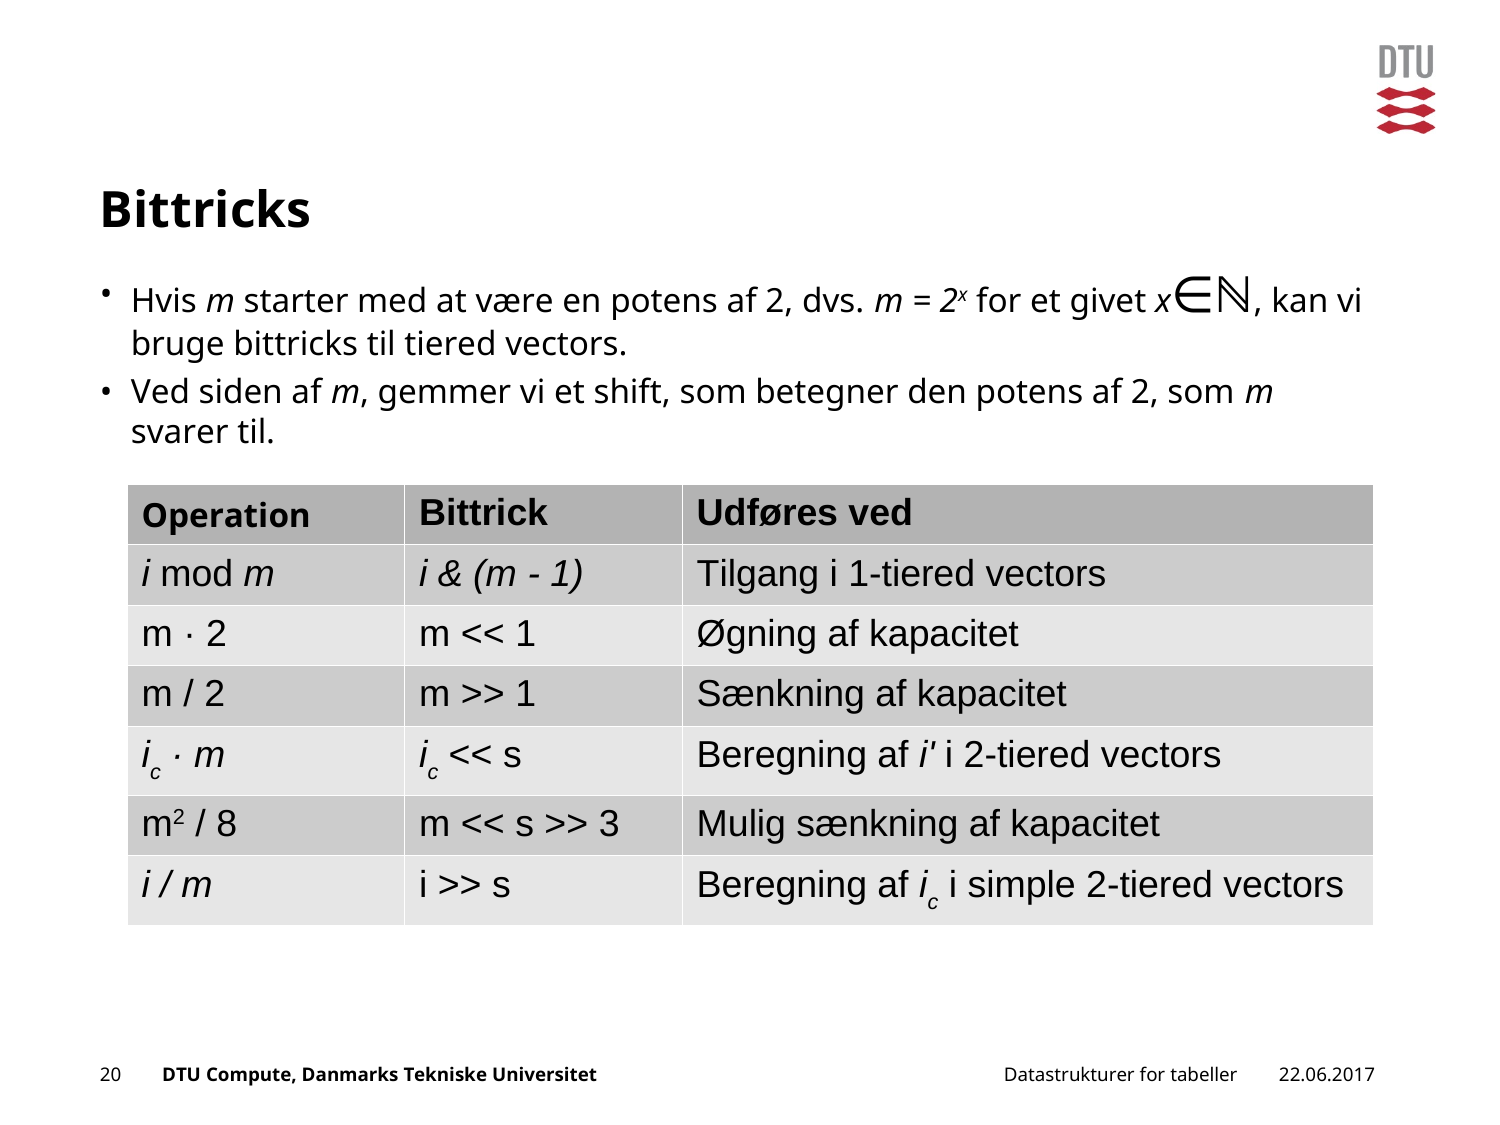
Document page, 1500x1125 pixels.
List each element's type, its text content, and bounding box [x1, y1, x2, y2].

table_cell Øgning af kapacitet [683, 606, 1373, 665]
table_cell Tilgang i 1-tiered vectors [683, 545, 1373, 605]
list Hvis m starter med at være en potens af 2, dvs. m = 2x for et givet x∈ℕ, kan vi bruge bittricks til tiered vectors. Ved siden af m, gemmer vi et shift, som betegner den potens af 2, som m svarer til. [99, 262, 1375, 1012]
table_cell i mod m [128, 545, 404, 605]
table_cell ic · m [128, 727, 404, 795]
table_cell Sænkning af kapacitet [683, 666, 1373, 726]
table_cell m / 2 [128, 666, 404, 726]
title Bittricks [99, 49, 1375, 238]
picture [1356, 45, 1436, 134]
table_cell Mulig sænkning af kapacitet [683, 796, 1373, 855]
table_cell m · 2 [128, 606, 404, 665]
table_cell Beregning af ic i simple 2-tiered vectors [683, 856, 1373, 925]
table_header Operation [128, 485, 404, 544]
table_cell m >> 1 [405, 666, 682, 726]
table_cell m2 / 8 [128, 796, 404, 855]
table_cell m << 1 [405, 606, 682, 665]
table_cell ic << s [405, 727, 682, 795]
table_cell Beregning af i' i 2-tiered vectors [683, 727, 1373, 795]
table_header Udføres ved [683, 485, 1373, 544]
table_cell i / m [128, 856, 404, 925]
table_cell i & (m - 1) [405, 545, 682, 605]
table_cell m << s >> 3 [405, 796, 682, 855]
table_header Bittrick [405, 485, 682, 544]
table_cell i >> s [405, 856, 682, 925]
